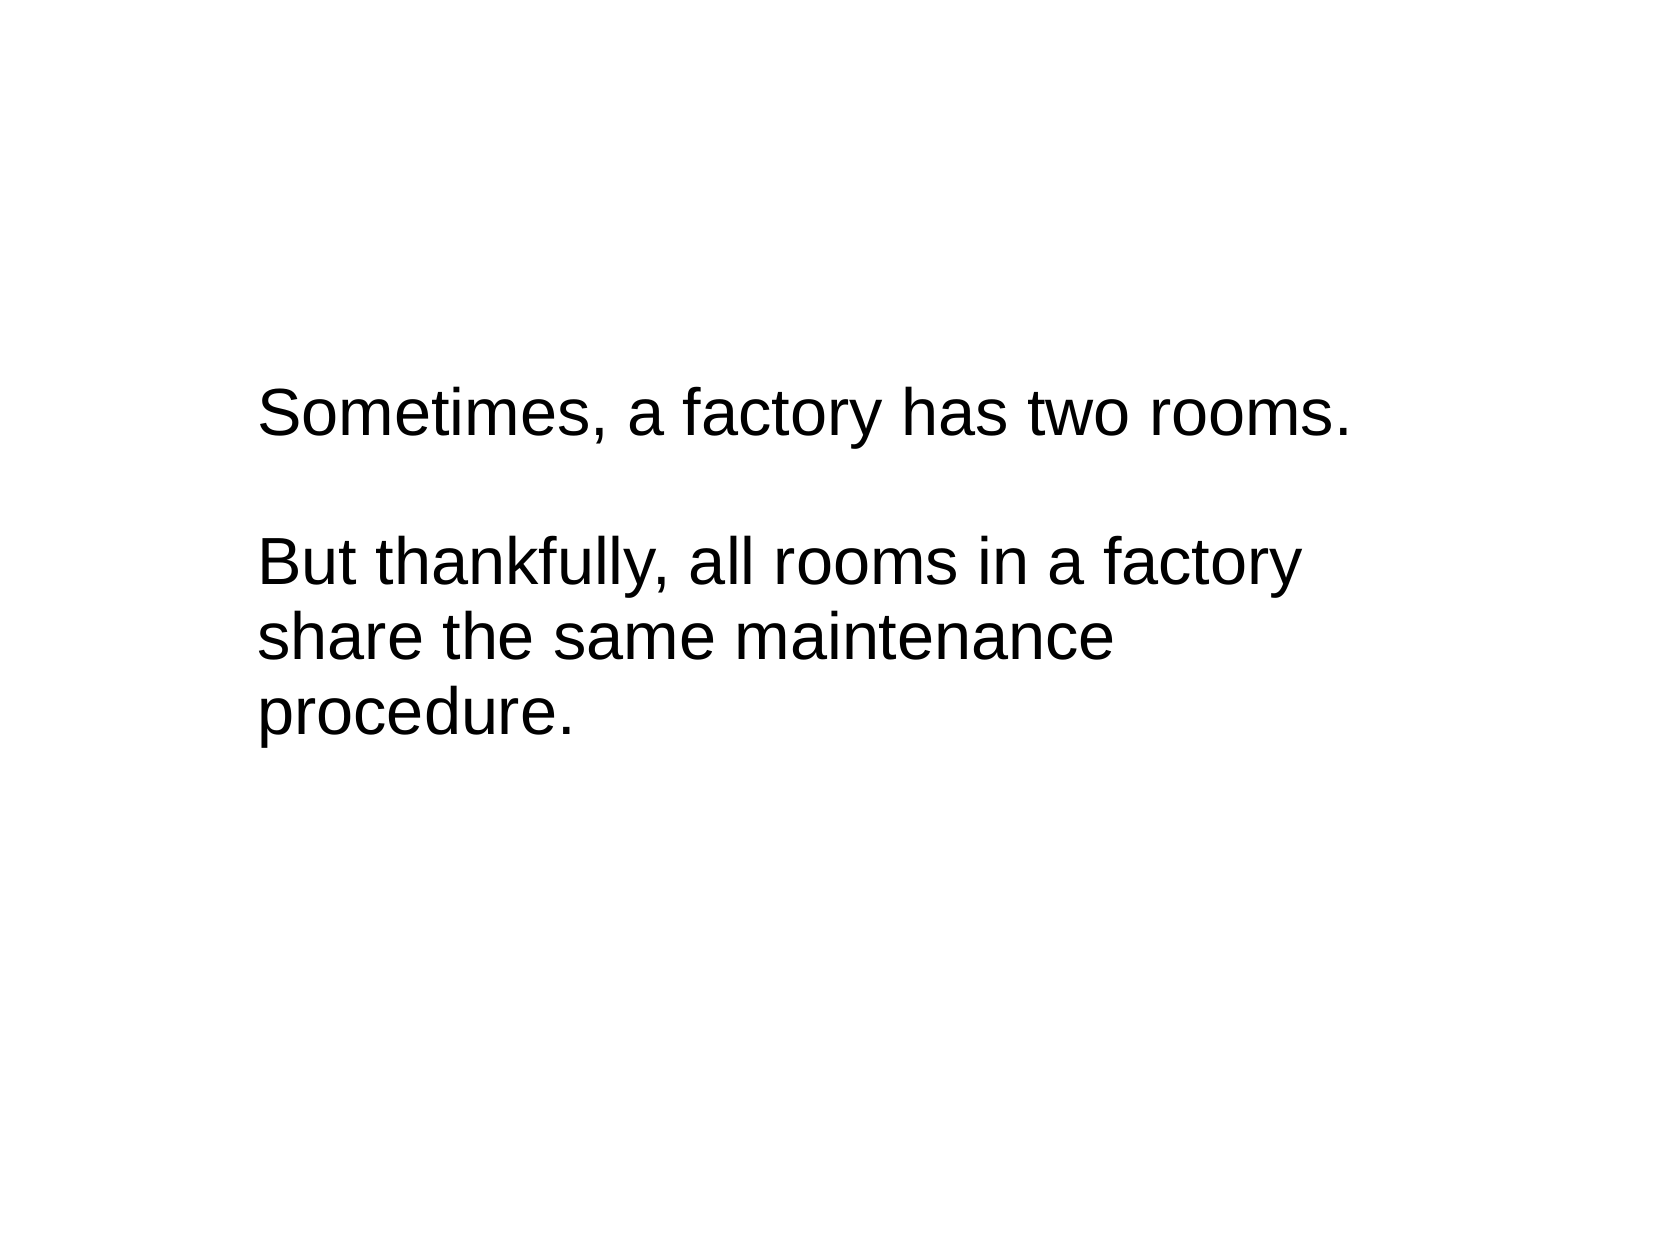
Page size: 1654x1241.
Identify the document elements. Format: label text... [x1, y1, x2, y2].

text_box Sometimes, a factory has two rooms. But thankfully, all rooms in a factory share the same maintenance procedure. [242, 217, 1458, 1130]
